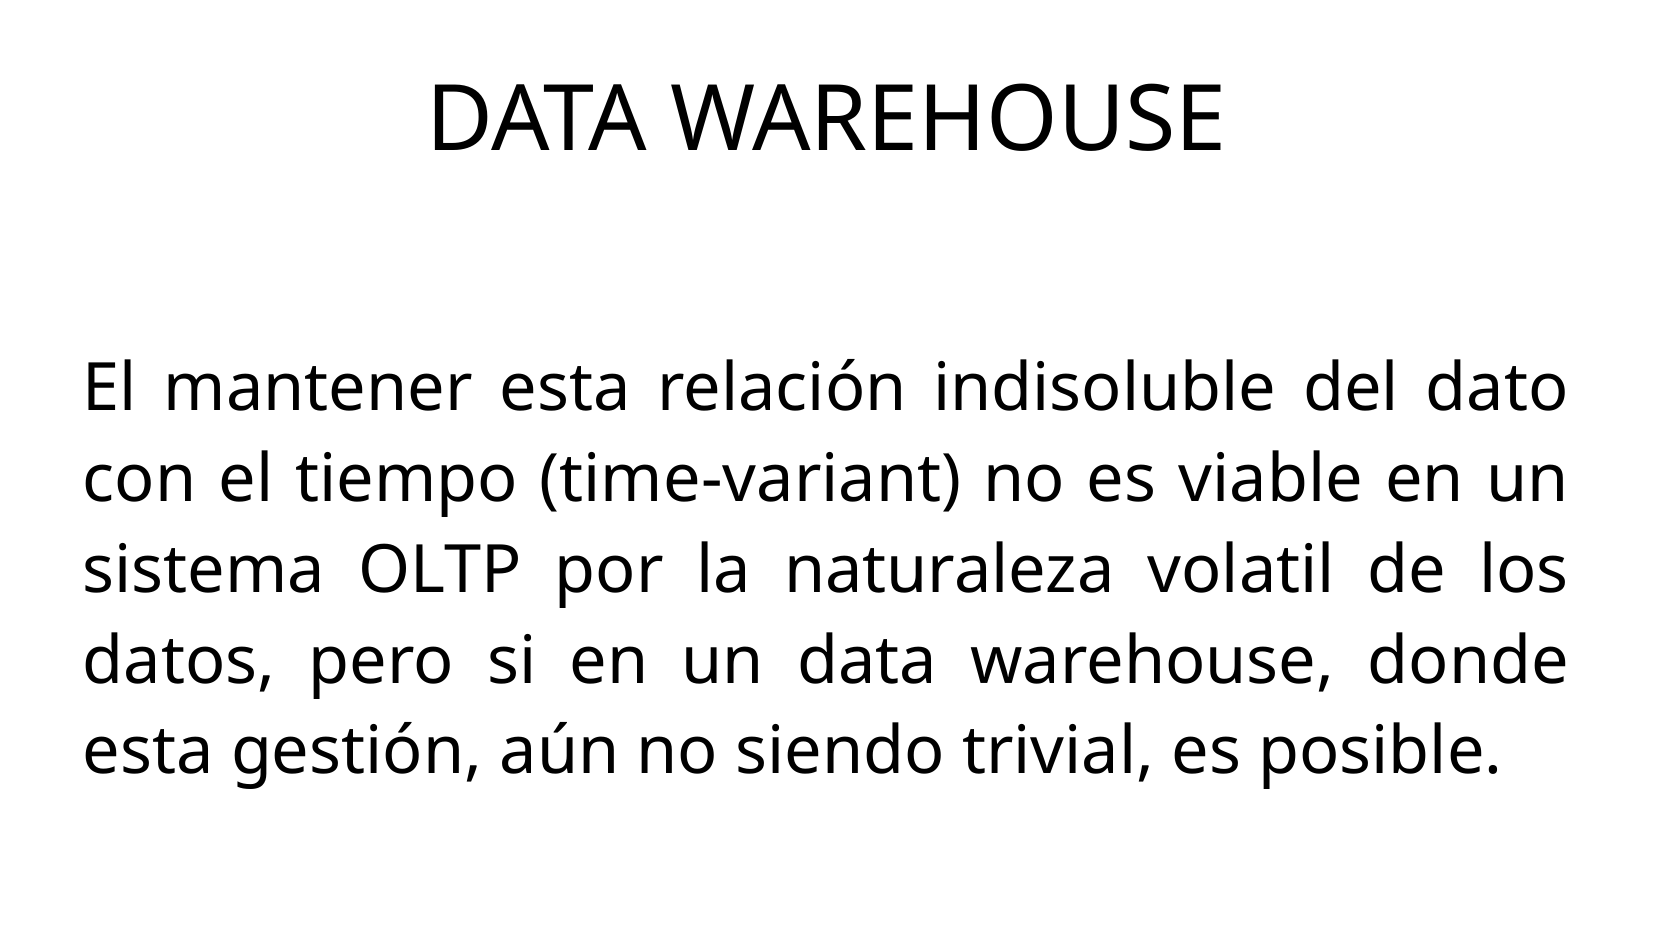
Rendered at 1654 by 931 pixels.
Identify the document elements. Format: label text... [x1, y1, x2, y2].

list El mantener esta relación indisoluble del dato con el tiempo (time-variant) no es viable en un sistema OLTP por la naturaleza volatil de los datos, pero si en un data warehouse, donde esta gestión, aún no siendo trivial, es posible. [82, 217, 1571, 916]
title DATA WAREHOUSE [82, 37, 1571, 193]
